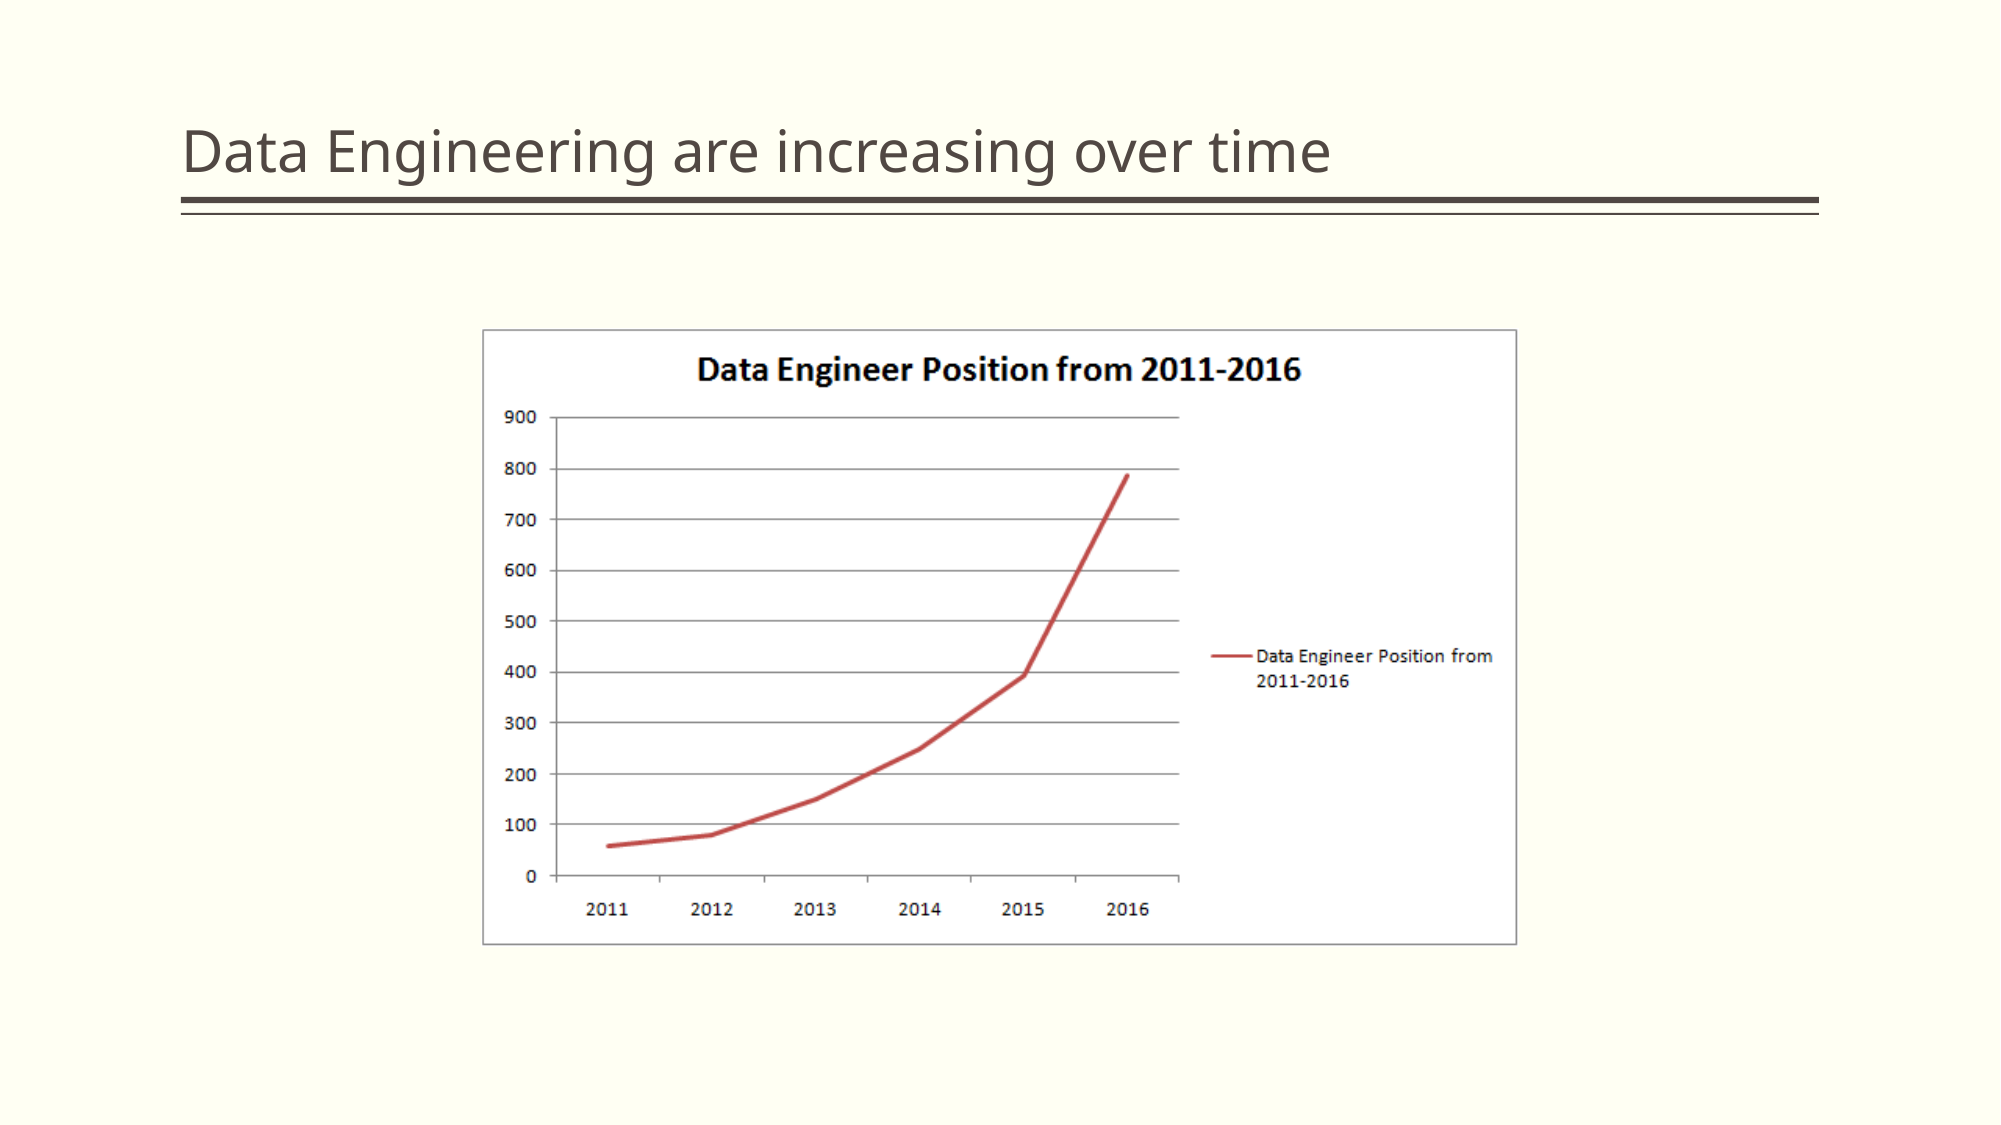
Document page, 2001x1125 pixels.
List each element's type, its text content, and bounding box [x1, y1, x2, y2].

picture [481, 328, 1519, 947]
title Data Engineering are increasing over time [181, 12, 1819, 193]
